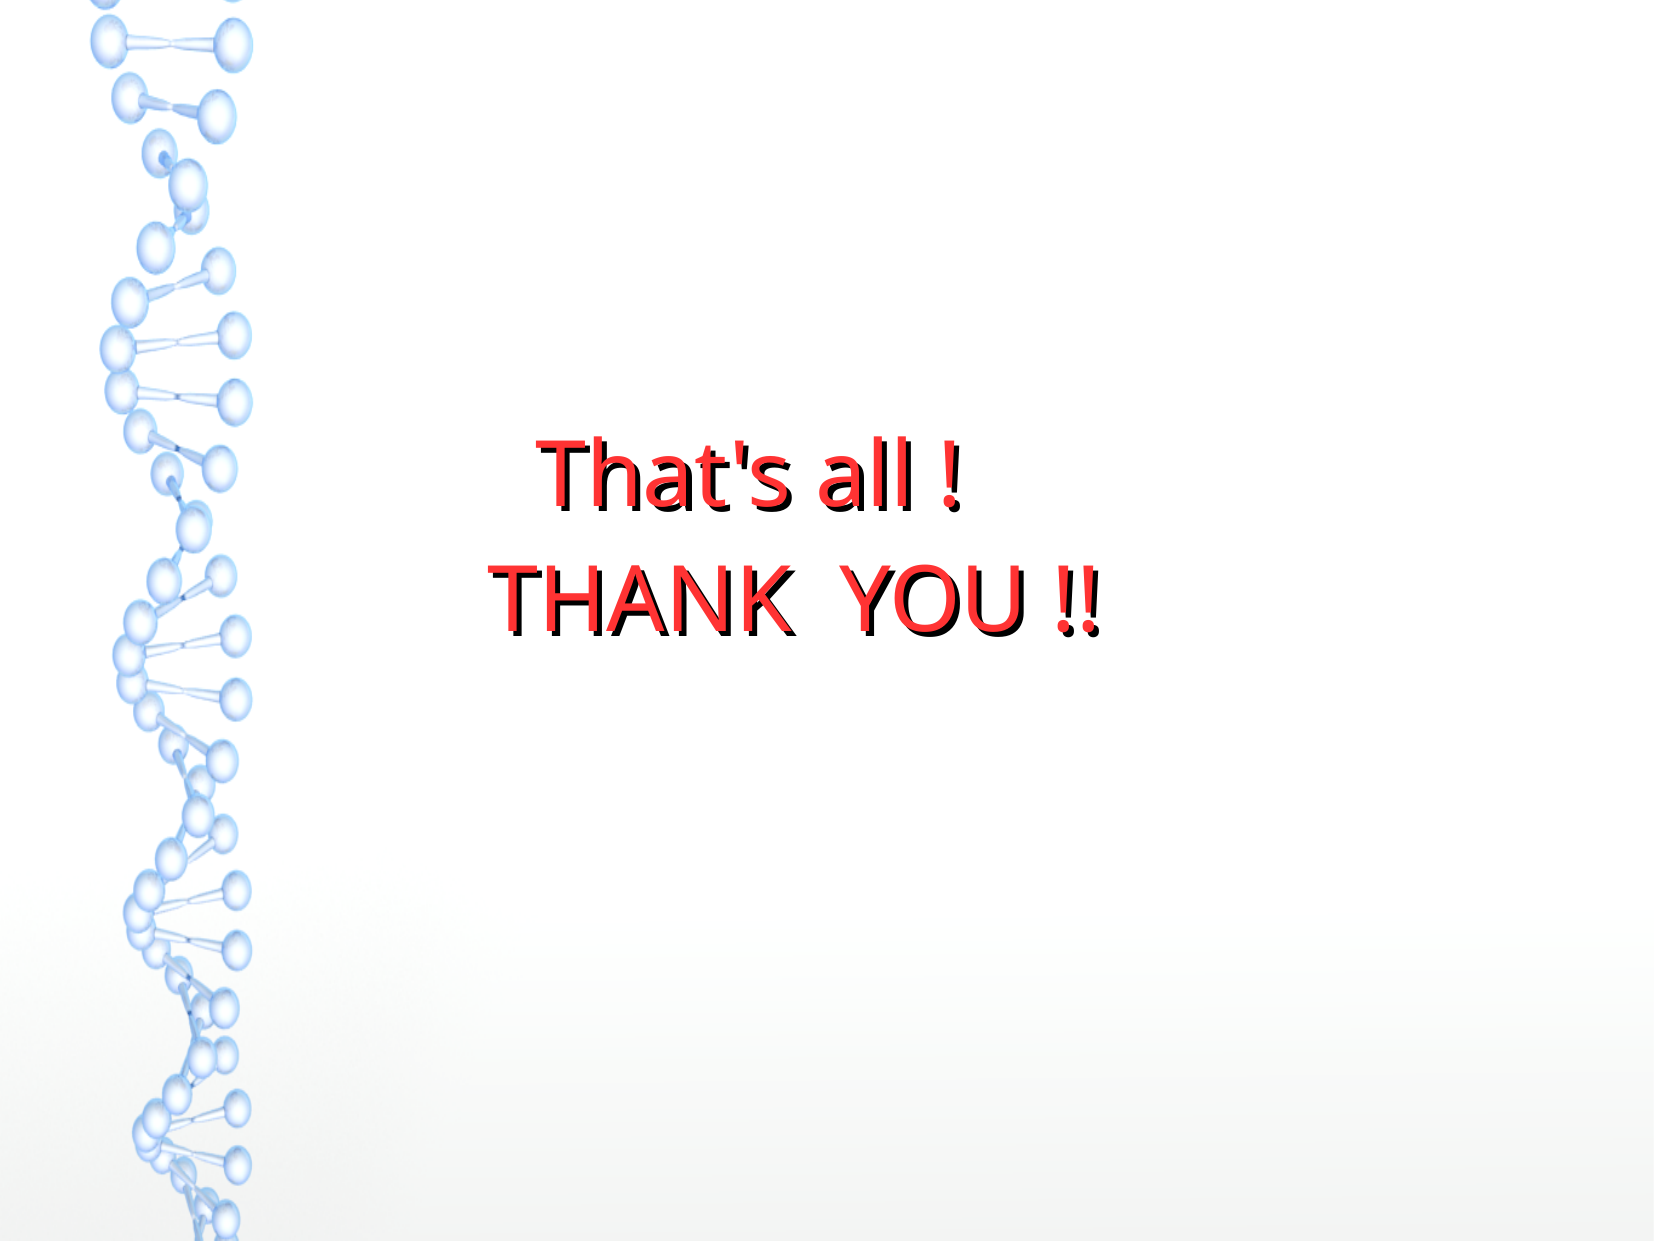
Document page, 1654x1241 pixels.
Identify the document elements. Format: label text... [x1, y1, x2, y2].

picture [0, 0, 1654, 1241]
text_box That's all ! THANK YOU !! [354, 401, 1313, 601]
